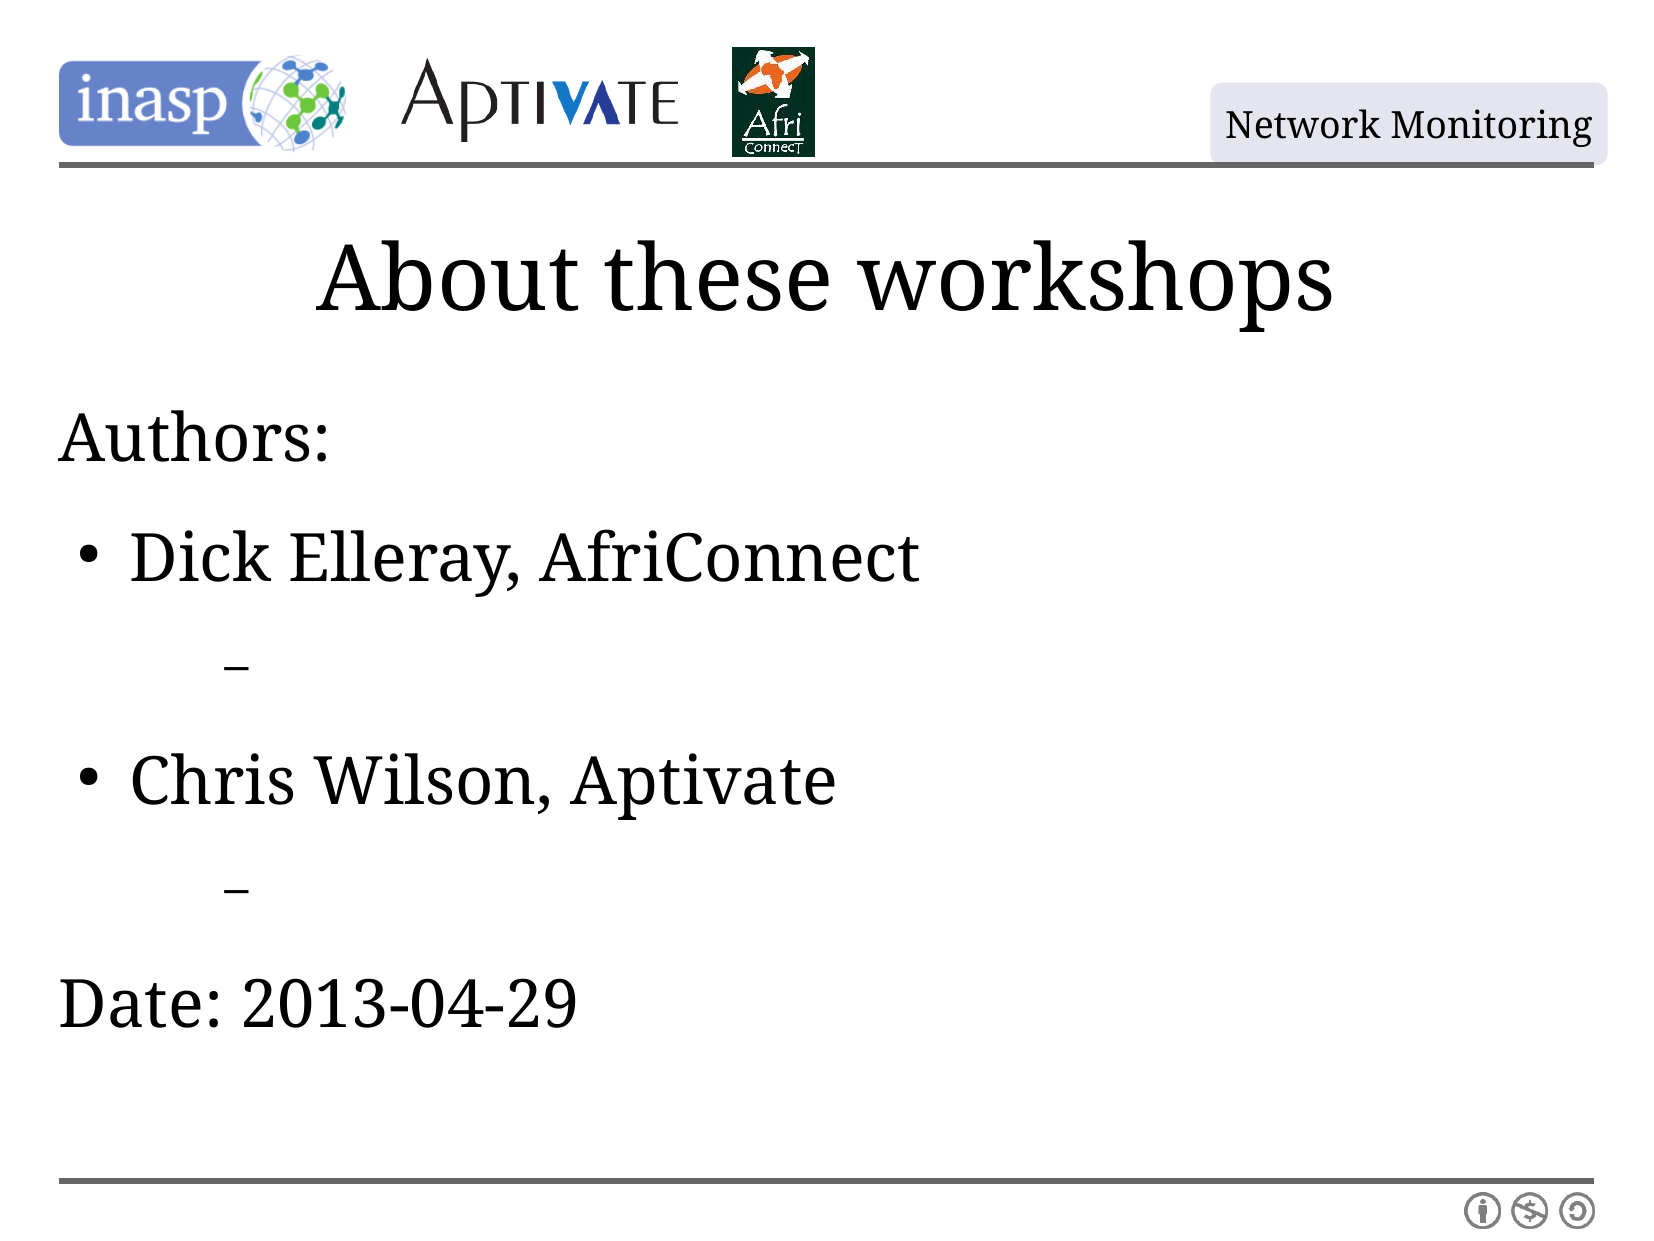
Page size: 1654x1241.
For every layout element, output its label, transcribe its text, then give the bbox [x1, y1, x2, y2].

picture [1464, 1192, 1501, 1229]
title About these workshops [59, 212, 1595, 343]
list Authors: Dick Elleray, AfriConnect delleray@africonnect.com Chris Wilson, Aptivate chris+inaspbmo2013@aptivate.org Date: 2013-04-29 [59, 389, 1595, 1109]
picture [1511, 1192, 1548, 1229]
picture [1559, 1192, 1595, 1229]
picture [401, 58, 678, 142]
picture [732, 47, 815, 157]
picture [59, 47, 355, 160]
